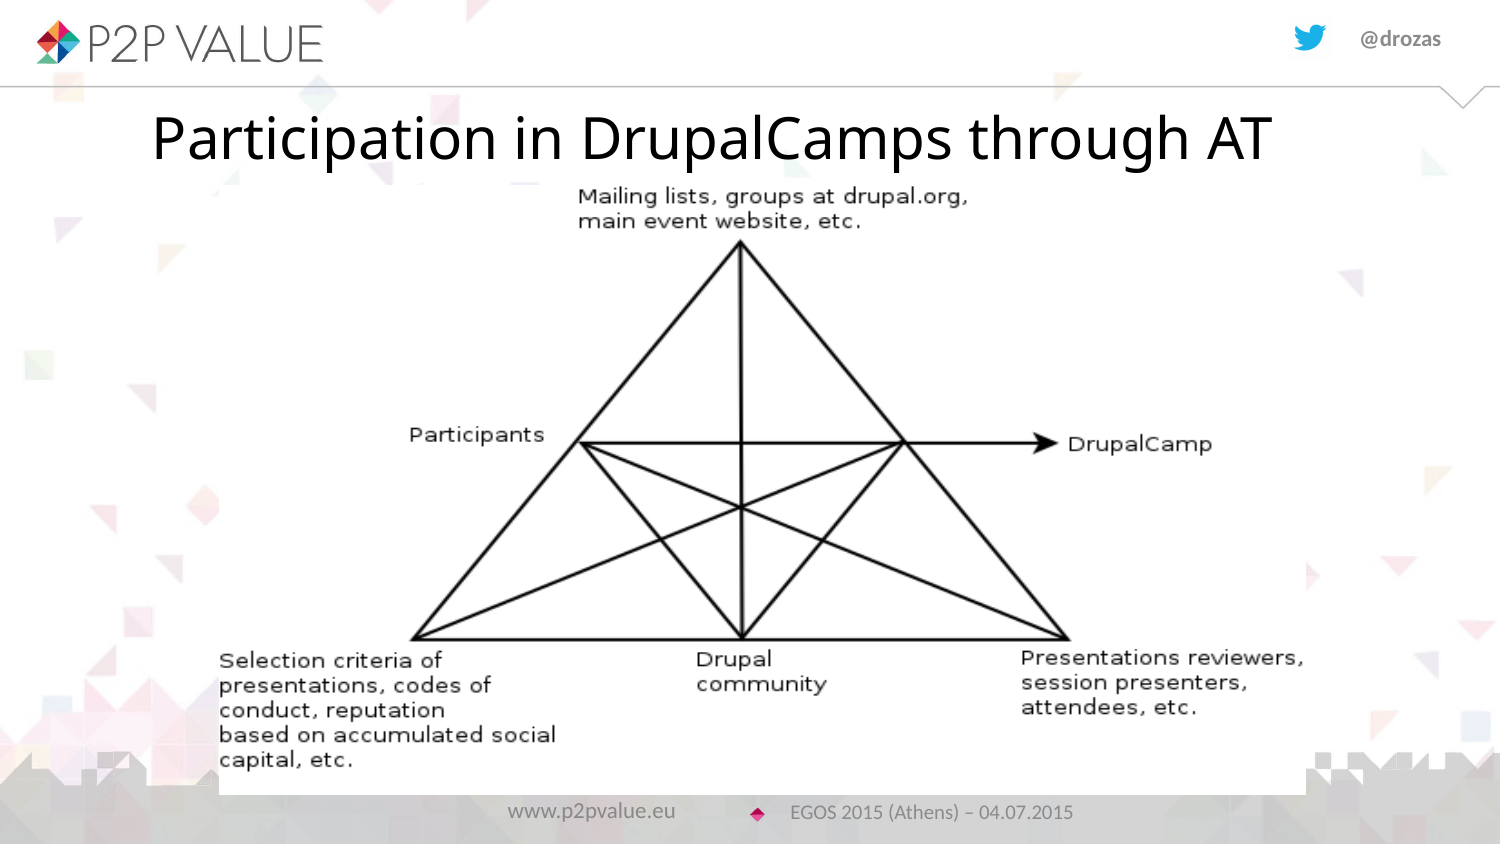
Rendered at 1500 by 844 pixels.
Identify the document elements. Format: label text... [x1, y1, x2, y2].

picture [0, 0, 1500, 844]
text_box @drozas [1333, 15, 1455, 60]
text_box www.p2pvalue.eu [501, 796, 720, 829]
text_box EGOS 2015 (Athens) – 04.07.2015 [777, 788, 1470, 834]
title Participation in DrupalCamps through AT [60, 92, 1366, 181]
